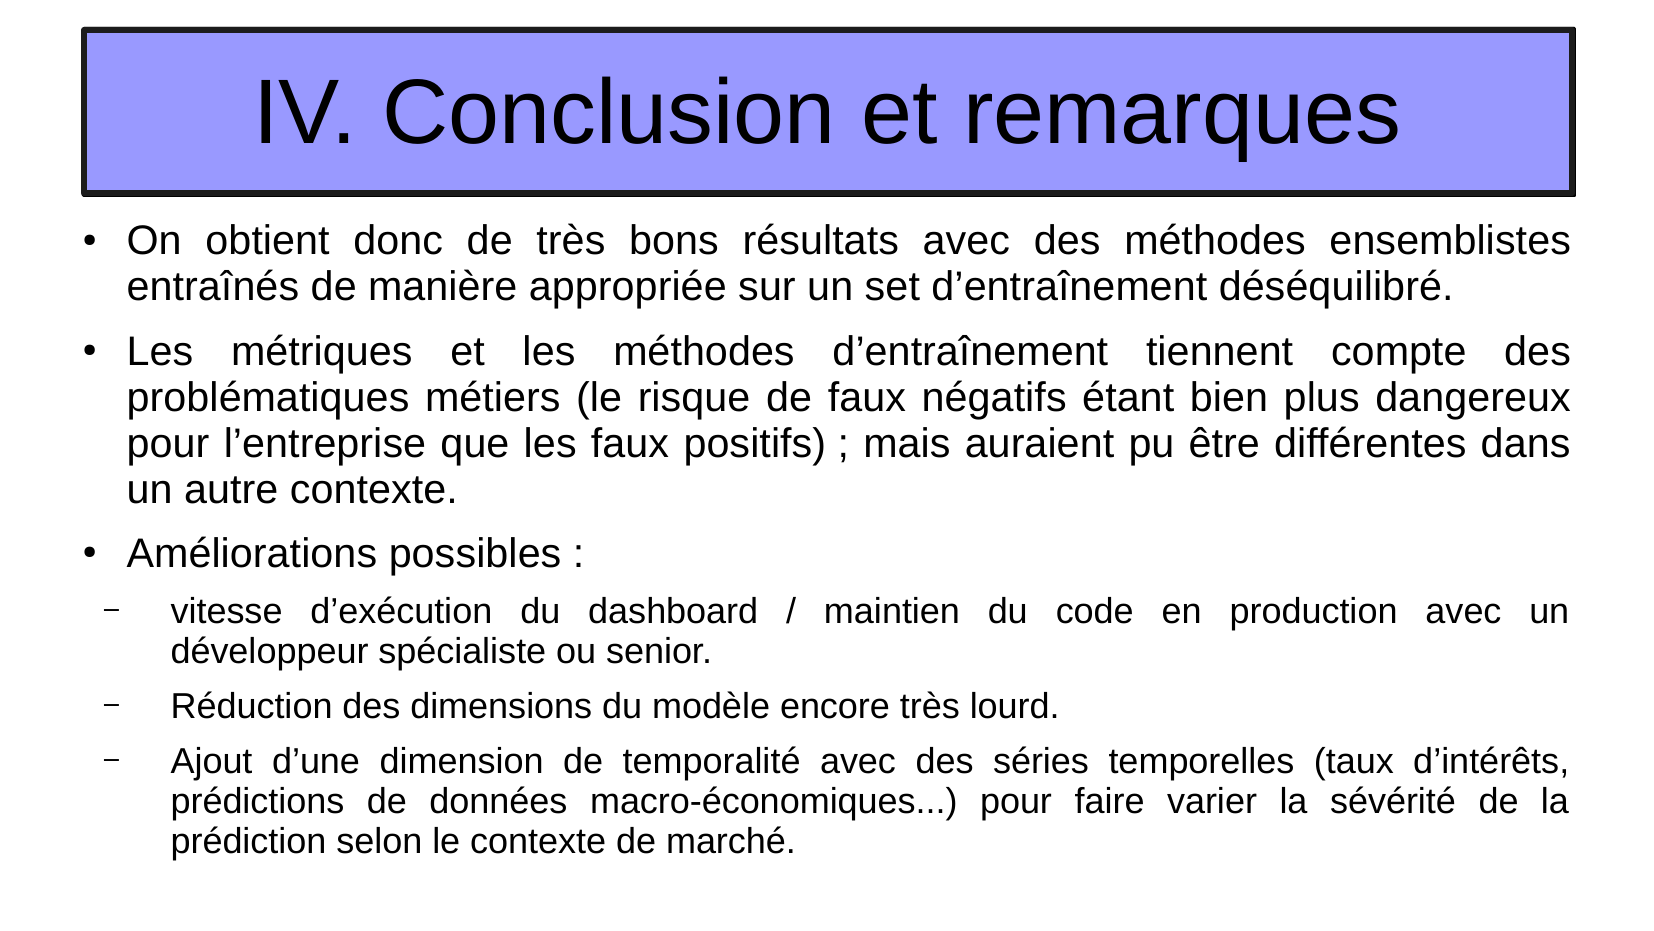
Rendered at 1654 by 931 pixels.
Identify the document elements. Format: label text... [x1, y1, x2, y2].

title IV. Conclusion et remarques [84, 29, 1573, 194]
list On obtient donc de très bons résultats avec des méthodes ensemblistes entraînés de manière appropriée sur un set d’entraînement déséquilibré. Les métriques et les méthodes d’entraînement tiennent compte des problématiques métiers (le risque de faux négatifs étant bien plus dangereux pour l’entreprise que les faux positifs) ; mais auraient pu être différentes dans un autre contexte. Améliorations possibles : vitesse d’exécution du dashboard / maintien du code en production avec un développeur spécialiste ou senior. Réduction des dimensions du modèle encore très lourd. Ajout d’une dimension de temporalité avec des séries temporelles (taux d’intérêts, prédictions de données macro-économiques...) pour faire varier la sévérité de la prédiction selon le contexte de marché. [82, 217, 1571, 875]
